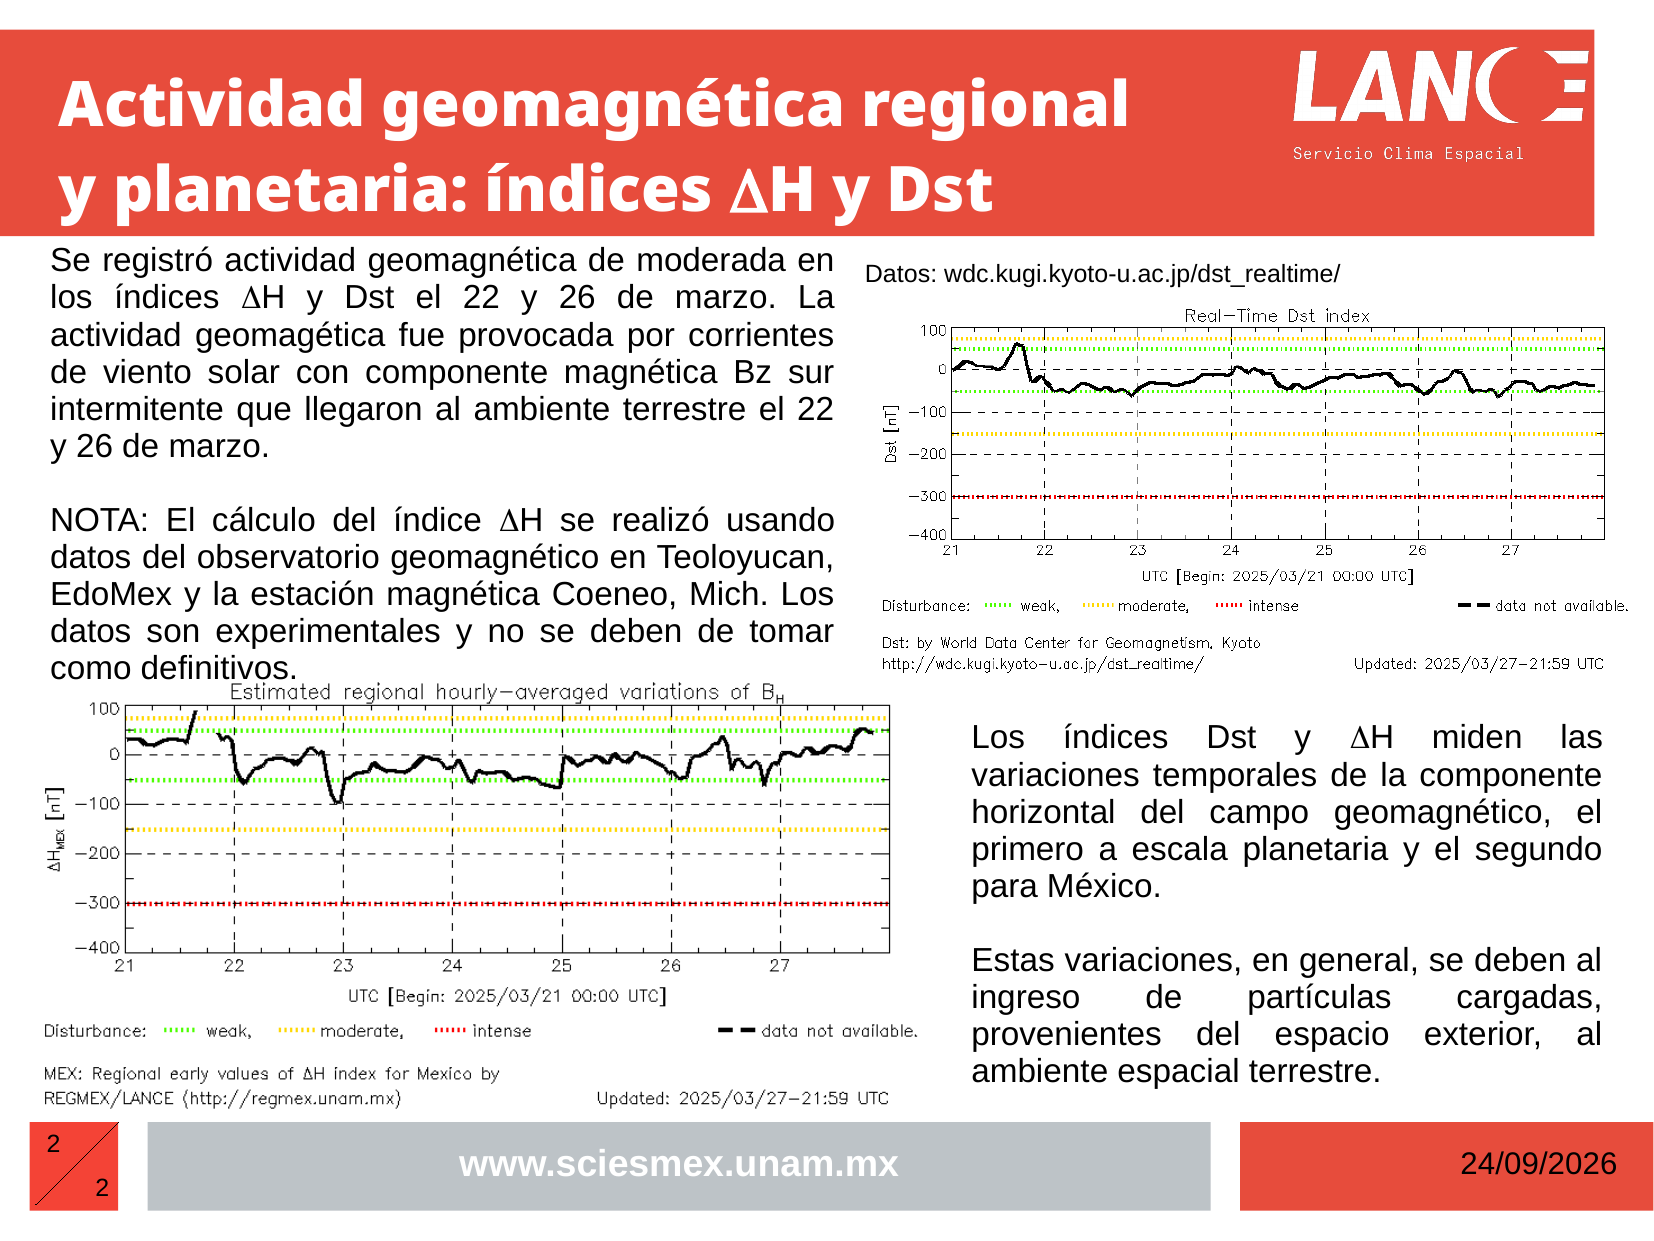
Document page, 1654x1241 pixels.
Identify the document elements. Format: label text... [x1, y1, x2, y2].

text_box www.sciesmex.unam.mx [153, 1122, 1205, 1205]
text_box Se registró actividad geomagnética de moderada en los índices DH y Dst el 22 y 26 de marzo. La actividad geomagética fue provocada por corrientes de viento solar con componente magnética Bz sur intermitente que llegaron al ambiente terrestre el 22 y 26 de marzo. NOTA: El cálculo del índice DH se realizó usando datos del observatorio geomagnético en Teoloyucan, EdoMex y la estación magnética Coeneo, Mich. Los datos son experimentales y no se deben de tomar como definitivos. [35, 234, 851, 765]
text_box 27/03/2025 [1424, 1122, 1654, 1205]
picture [1293, 47, 1589, 162]
text_box Los índices Dst y DH miden las variaciones temporales de la componente horizontal del campo geomagnético, el primero a escala planetaria y el segundo para México. Estas variaciones, en general, se deben al ingreso de partículas cargadas, provenientes del espacio exterior, al ambiente espacial terrestre. [956, 711, 1619, 1097]
picture [35, 289, 1642, 1111]
title Actividad geomagnética regional y planetaria: índices DH y Dst [59, 59, 1312, 207]
text_box 2 [35, 1151, 125, 1209]
text_box <número> [31, 1122, 176, 1170]
text_box Datos: wdc.kugi.kyoto-u.ac.jp/dst_realtime/ [851, 252, 1371, 296]
